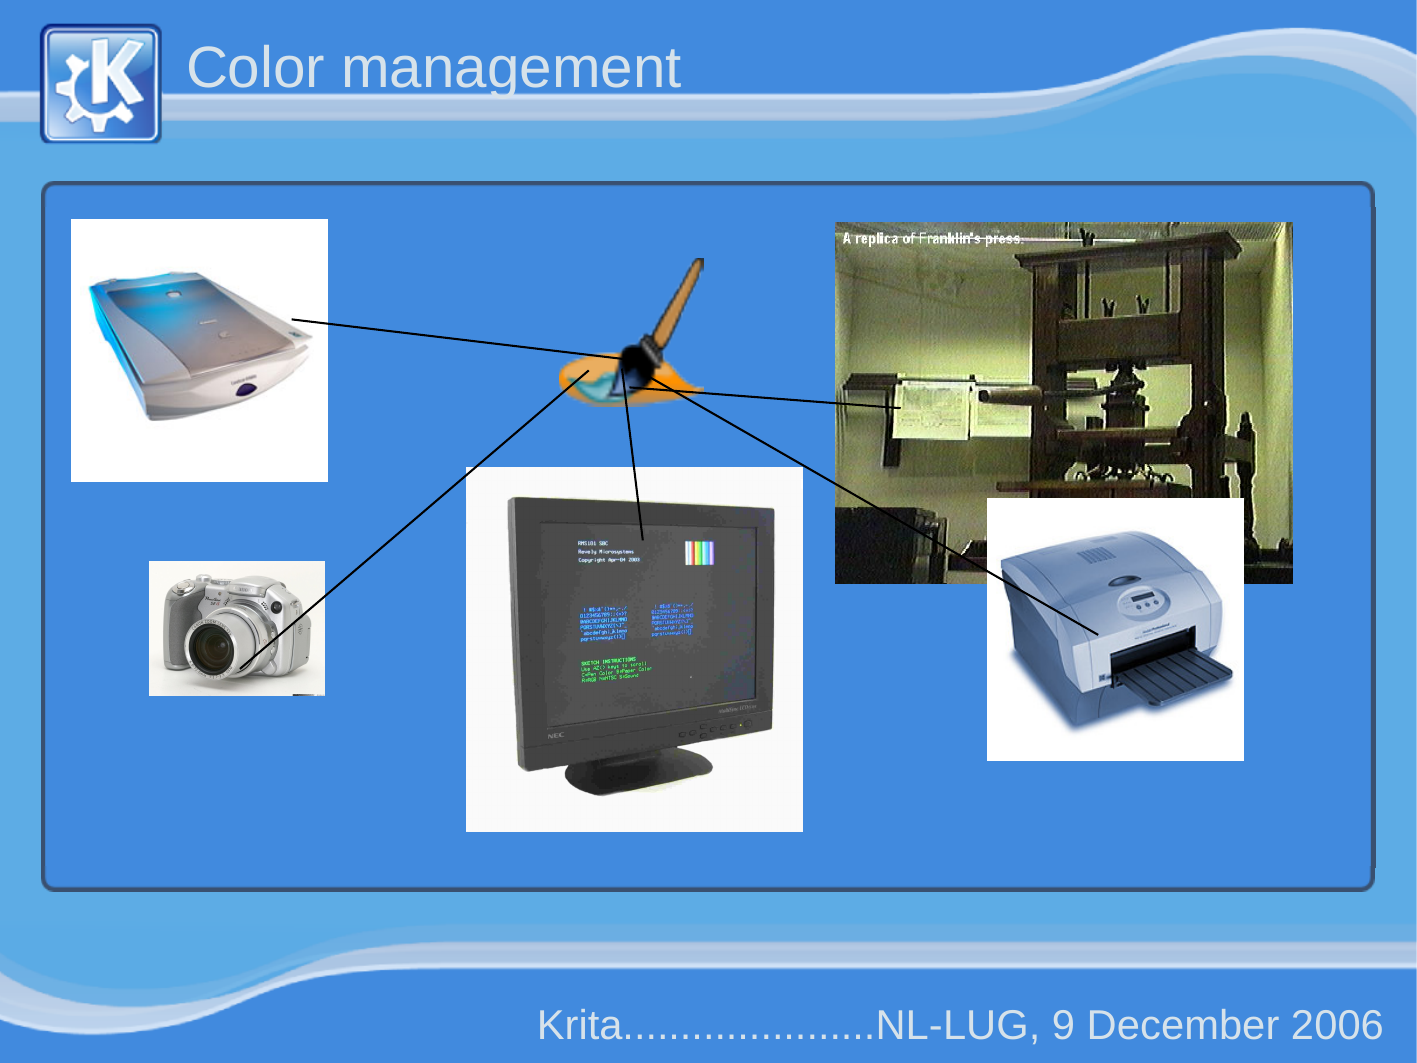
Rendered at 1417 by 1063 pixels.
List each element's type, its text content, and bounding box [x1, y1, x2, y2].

text_box [55, 193, 1357, 880]
text_box Color management [171, 27, 1048, 105]
picture [0, 0, 1417, 1063]
